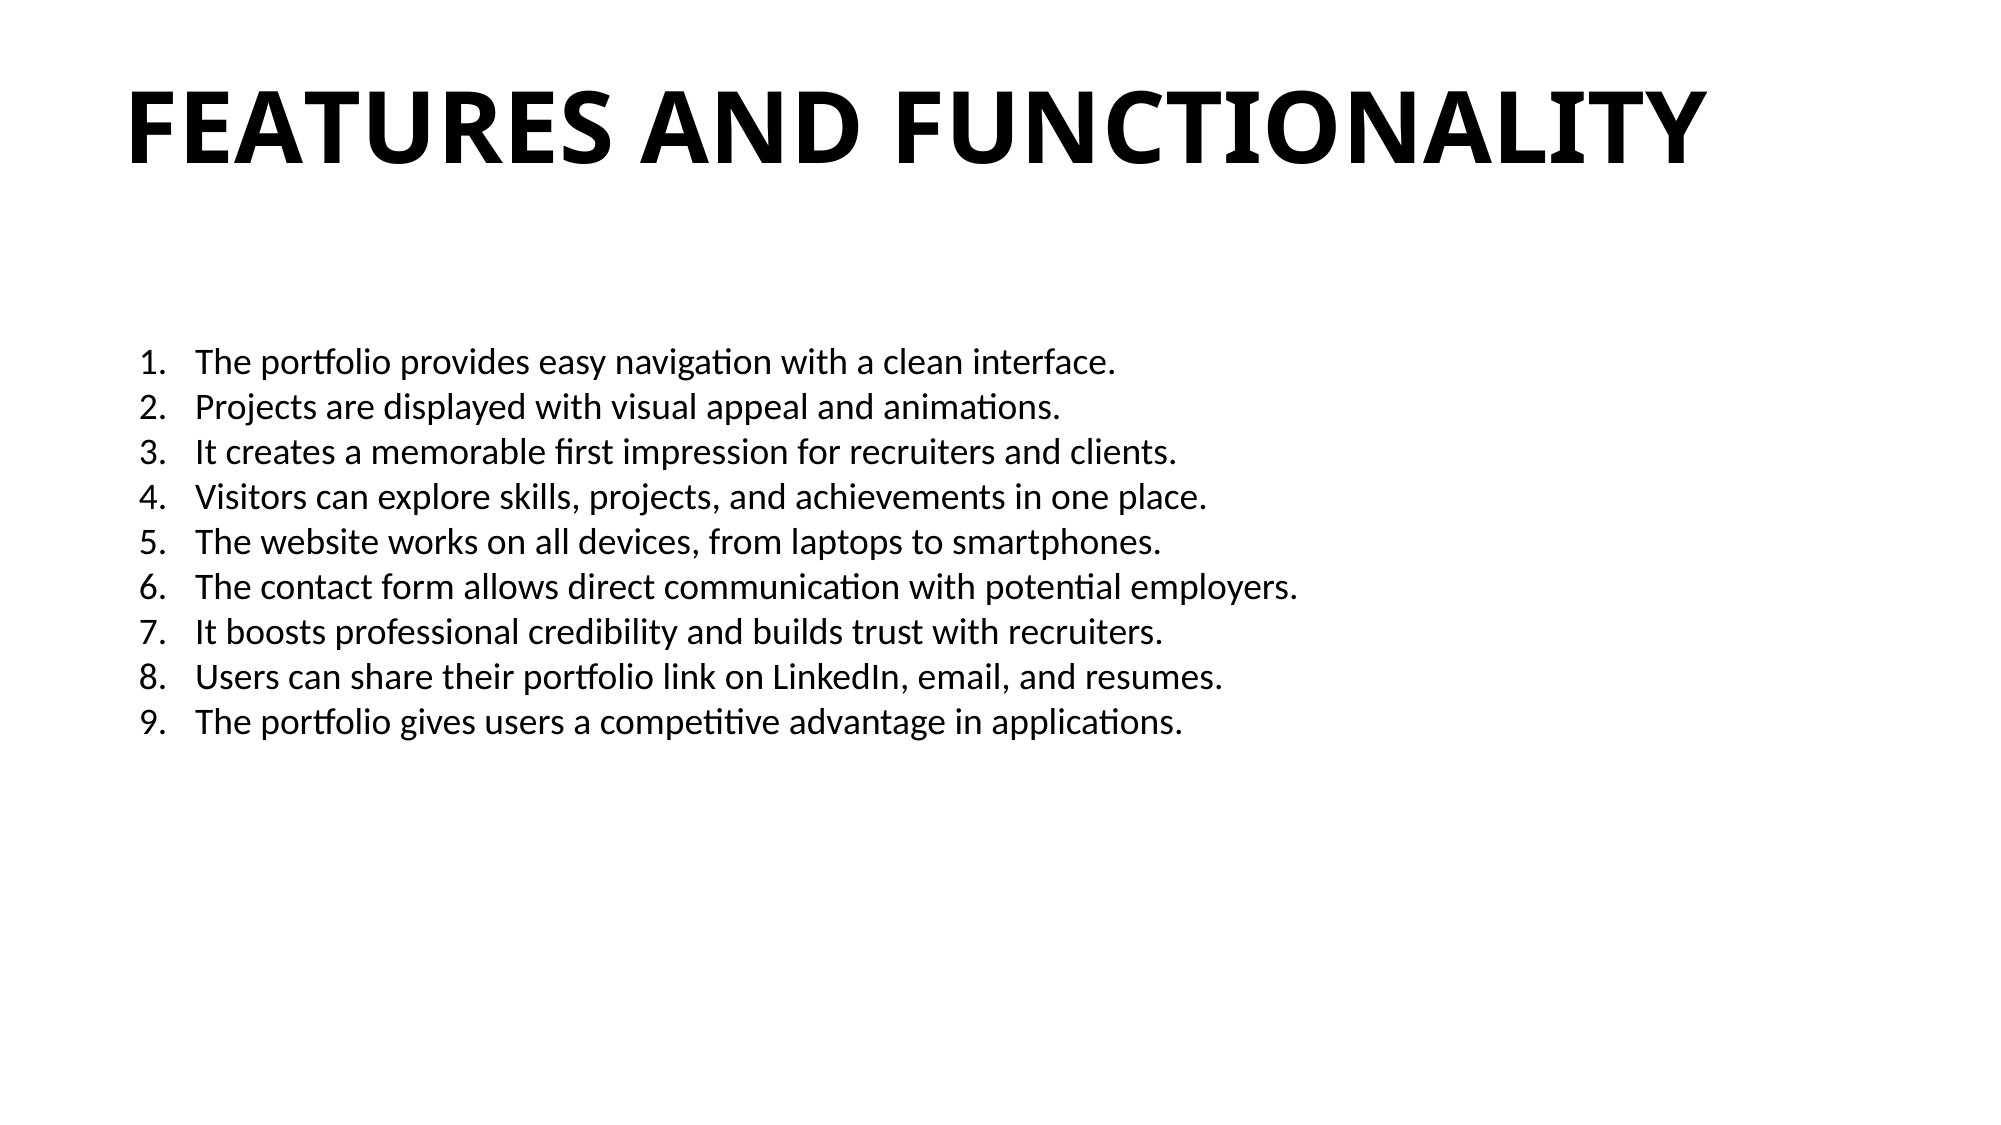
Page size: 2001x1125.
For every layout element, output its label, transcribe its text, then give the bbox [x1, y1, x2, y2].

title FEATURES AND FUNCTIONALITY [123, 63, 1877, 188]
text_box The portfolio provides easy navigation with a clean interface. Projects are displayed with visual appeal and animations. It creates a memorable first impression for recruiters and clients. Visitors can explore skills, projects, and achievements in one place. The website works on all devices, from laptops to smartphones. The contact form allows direct communication with potential employers. It boosts professional credibility and builds trust with recruiters. Users can share their portfolio link on LinkedIn, email, and resumes. The portfolio gives users a competitive advantage in applications. [123, 329, 1502, 754]
